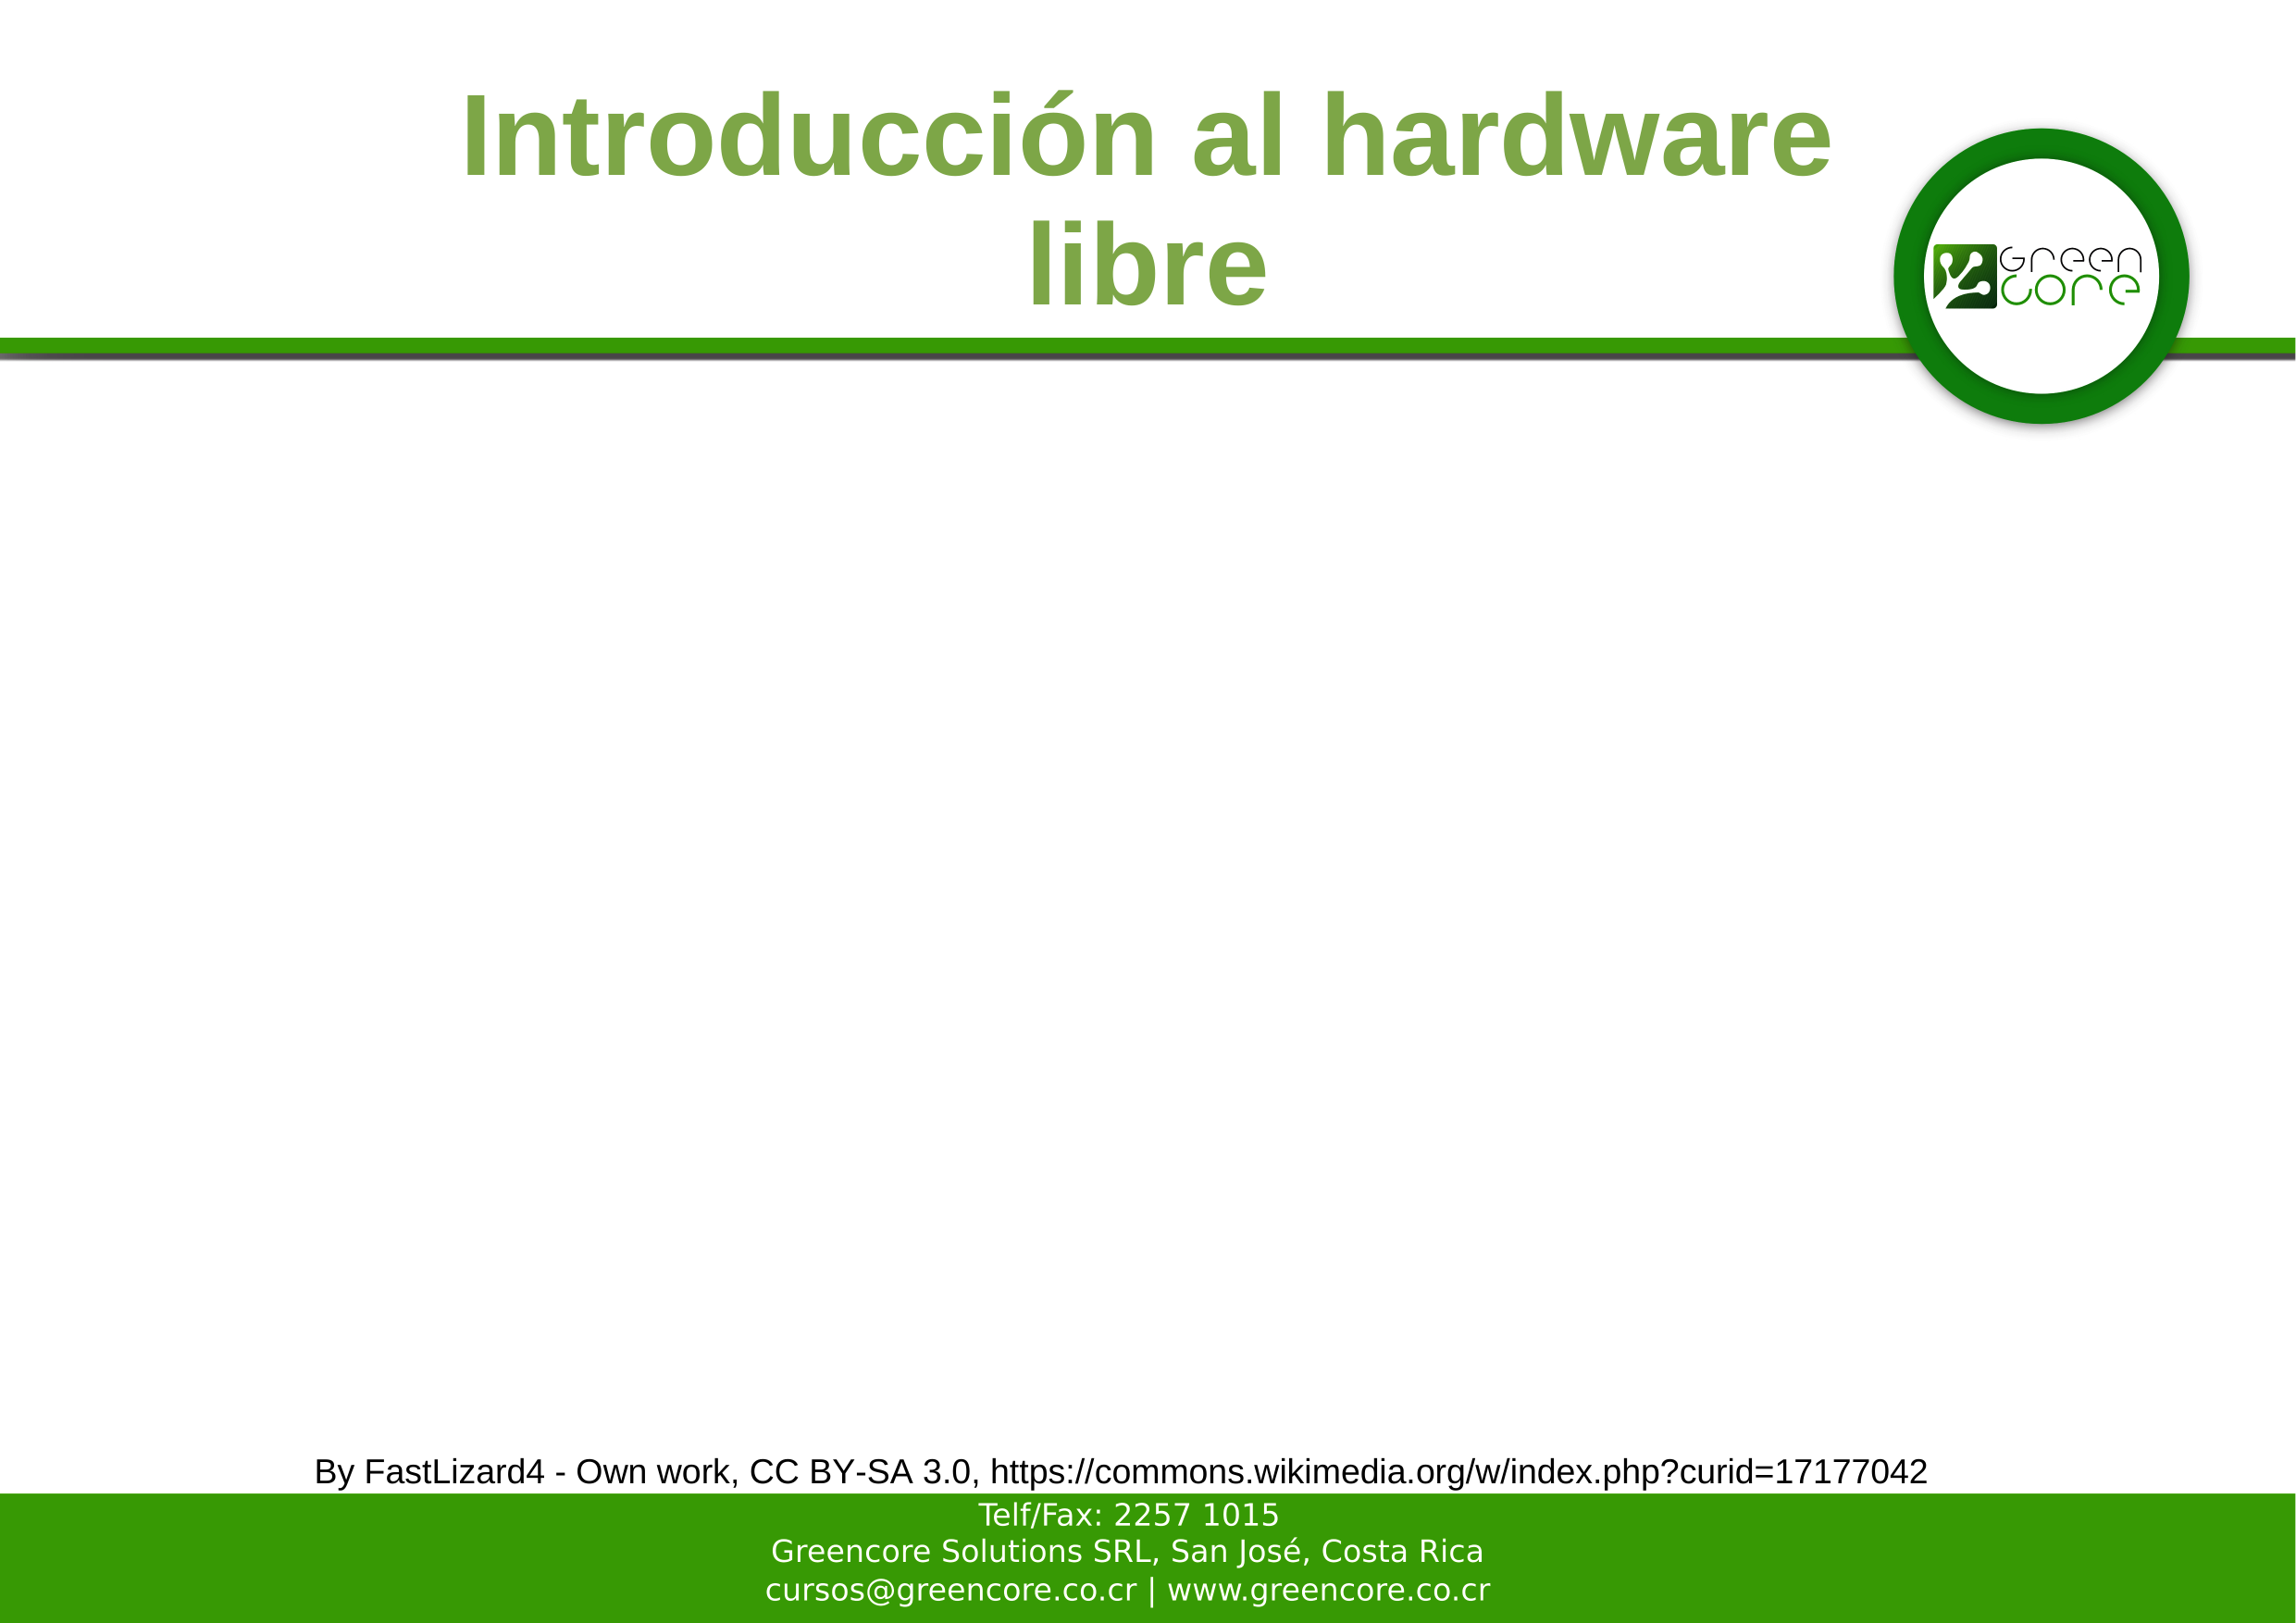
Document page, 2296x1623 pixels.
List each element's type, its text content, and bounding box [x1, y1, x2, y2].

title Introducción al hardware libre [115, 64, 2181, 336]
text_box By FastLizard4 - Own work, CC BY-SA 3.0, https://commons.wikimedia.org/w/index.php?curid=17177042 [300, 1444, 1938, 1498]
picture [0, 0, 2296, 1623]
